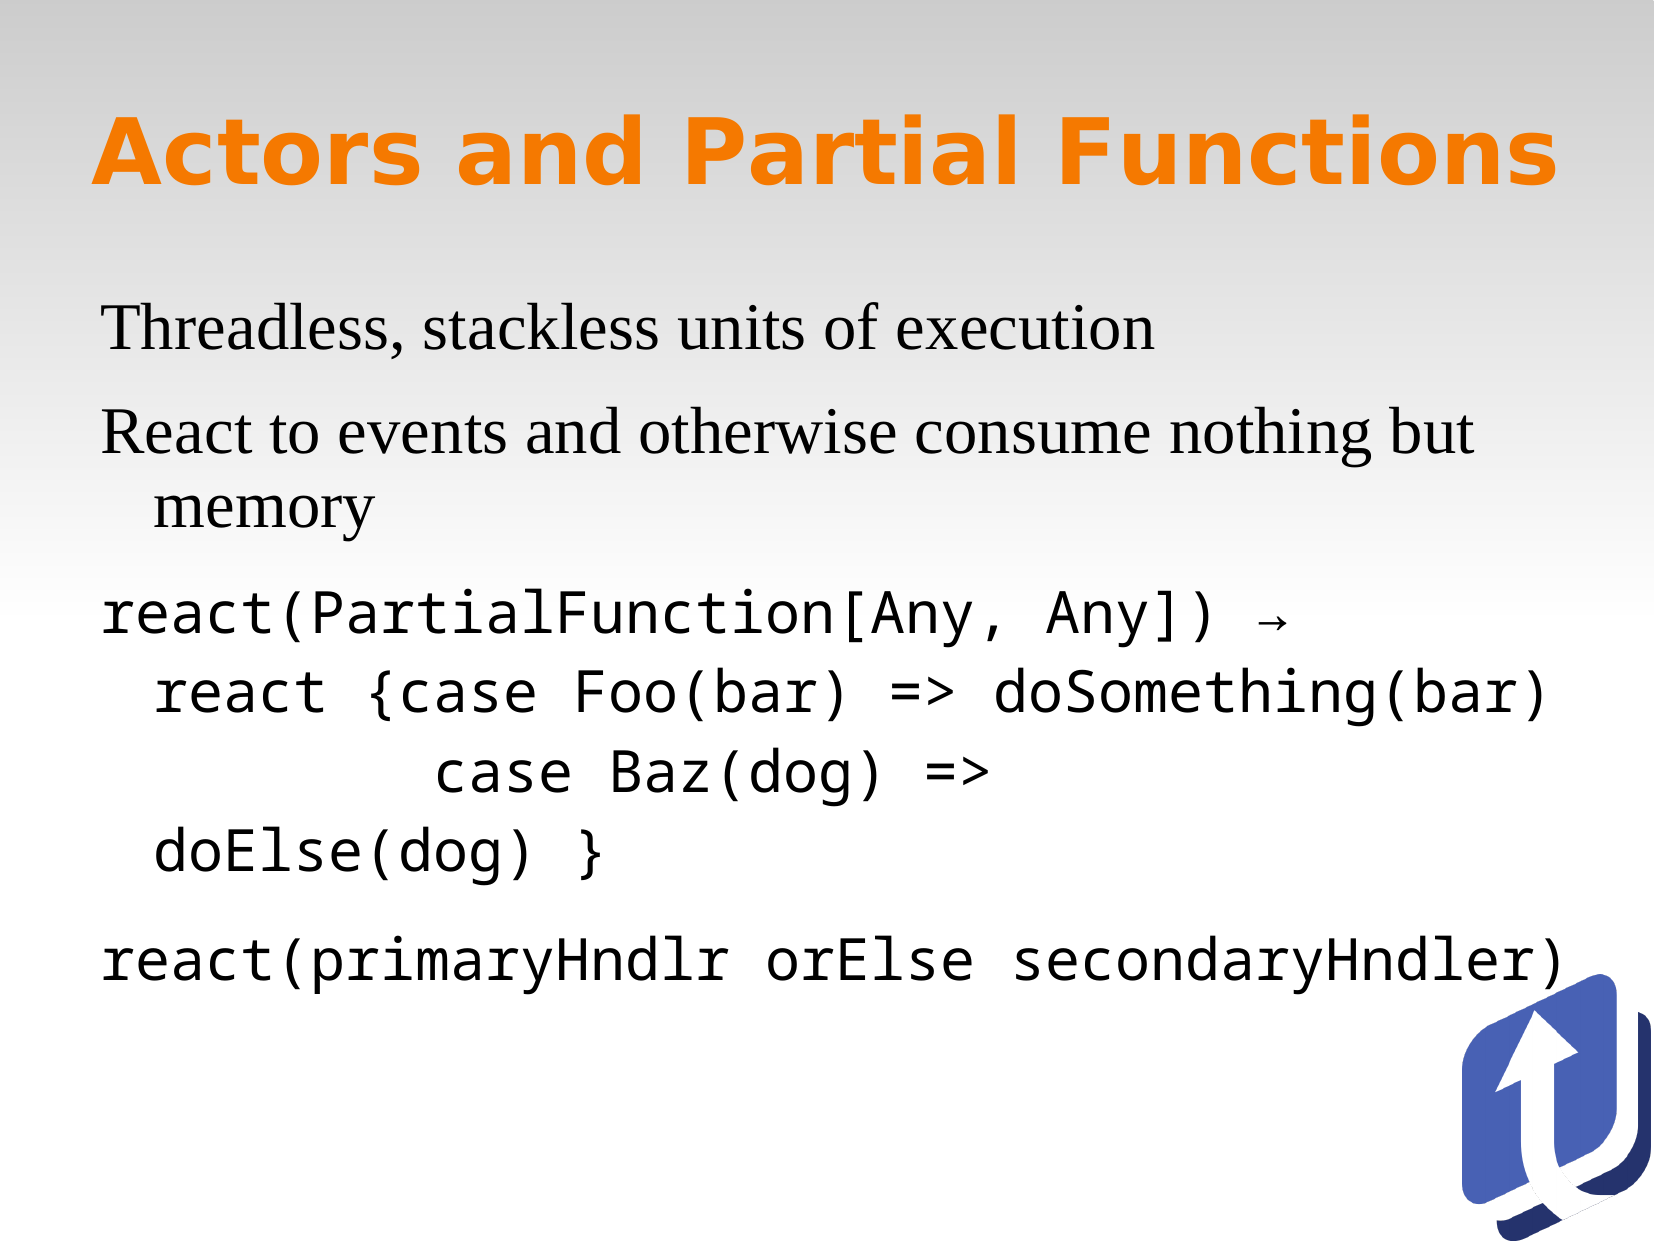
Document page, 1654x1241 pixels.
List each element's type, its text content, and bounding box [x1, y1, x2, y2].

title Actors and Partial Functions [82, 49, 1571, 257]
picture [1462, 974, 1651, 1241]
list Threadless, stackless units of execution React to events and otherwise consume nothing but memory react(PartialFunction[Any, Any]) → react {case Foo(bar) => doSomething(bar) case Baz(dog) => doElse(dog) } react(primaryHndlr orElse secondaryHndler) [82, 290, 1571, 1094]
